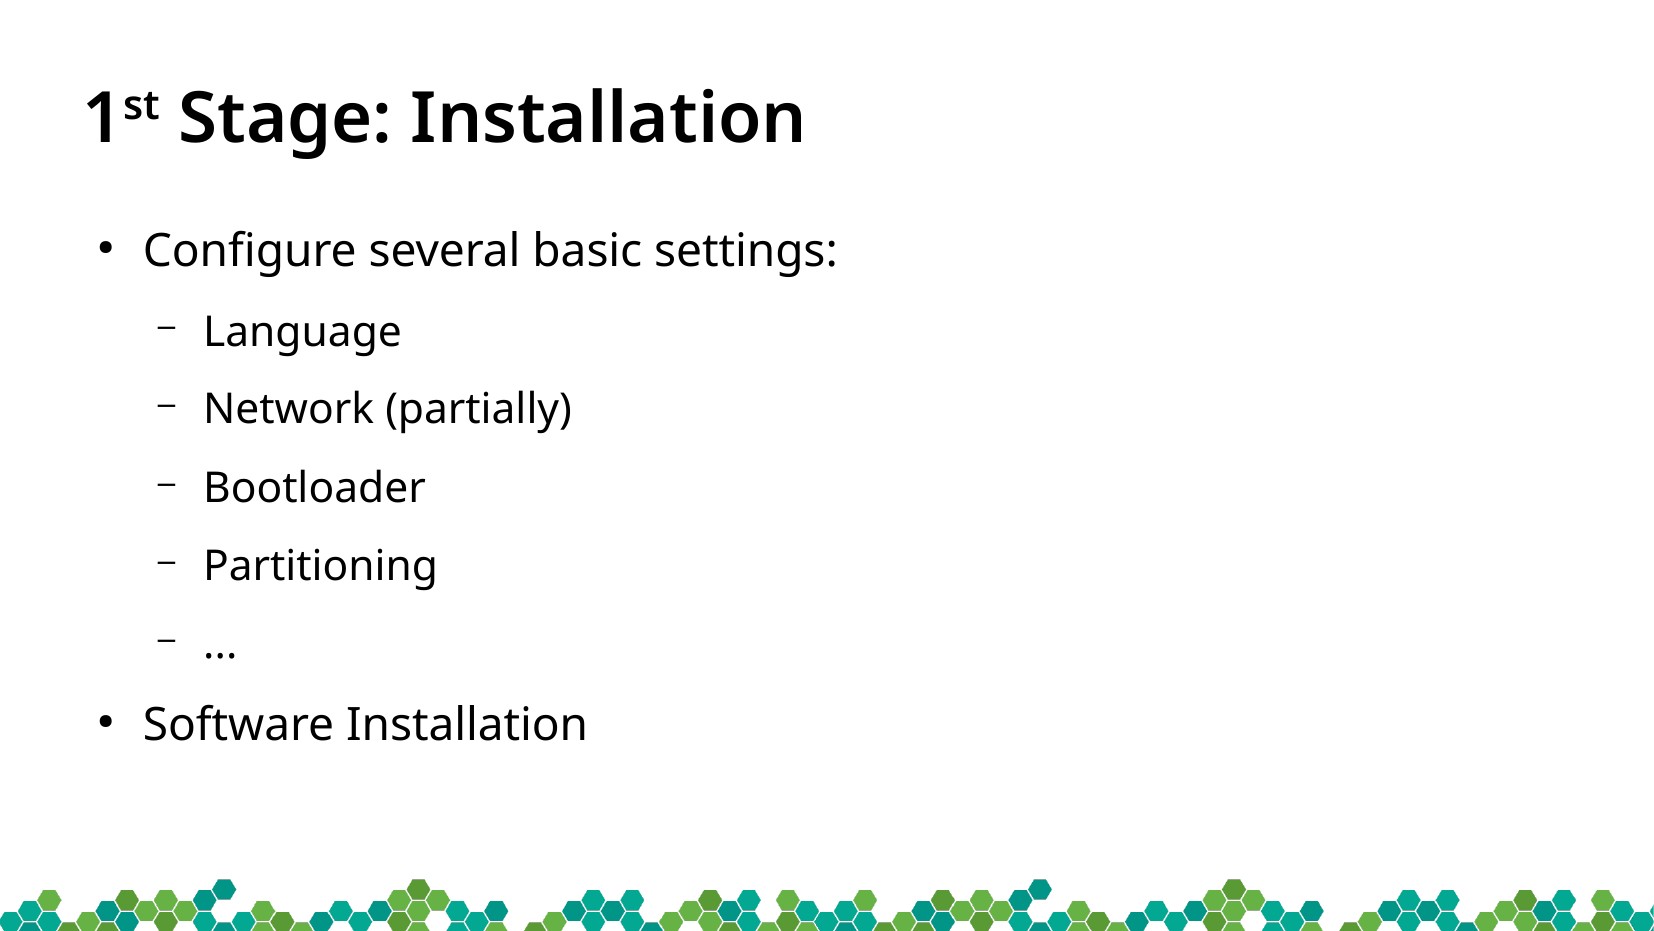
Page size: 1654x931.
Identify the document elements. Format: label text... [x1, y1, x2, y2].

title 1st Stage: Installation [82, 37, 1571, 193]
list Configure several basic settings: Language Network (partially) Bootloader Partitioning ... Software Installation [82, 217, 1571, 758]
picture [0, 871, 1654, 931]
